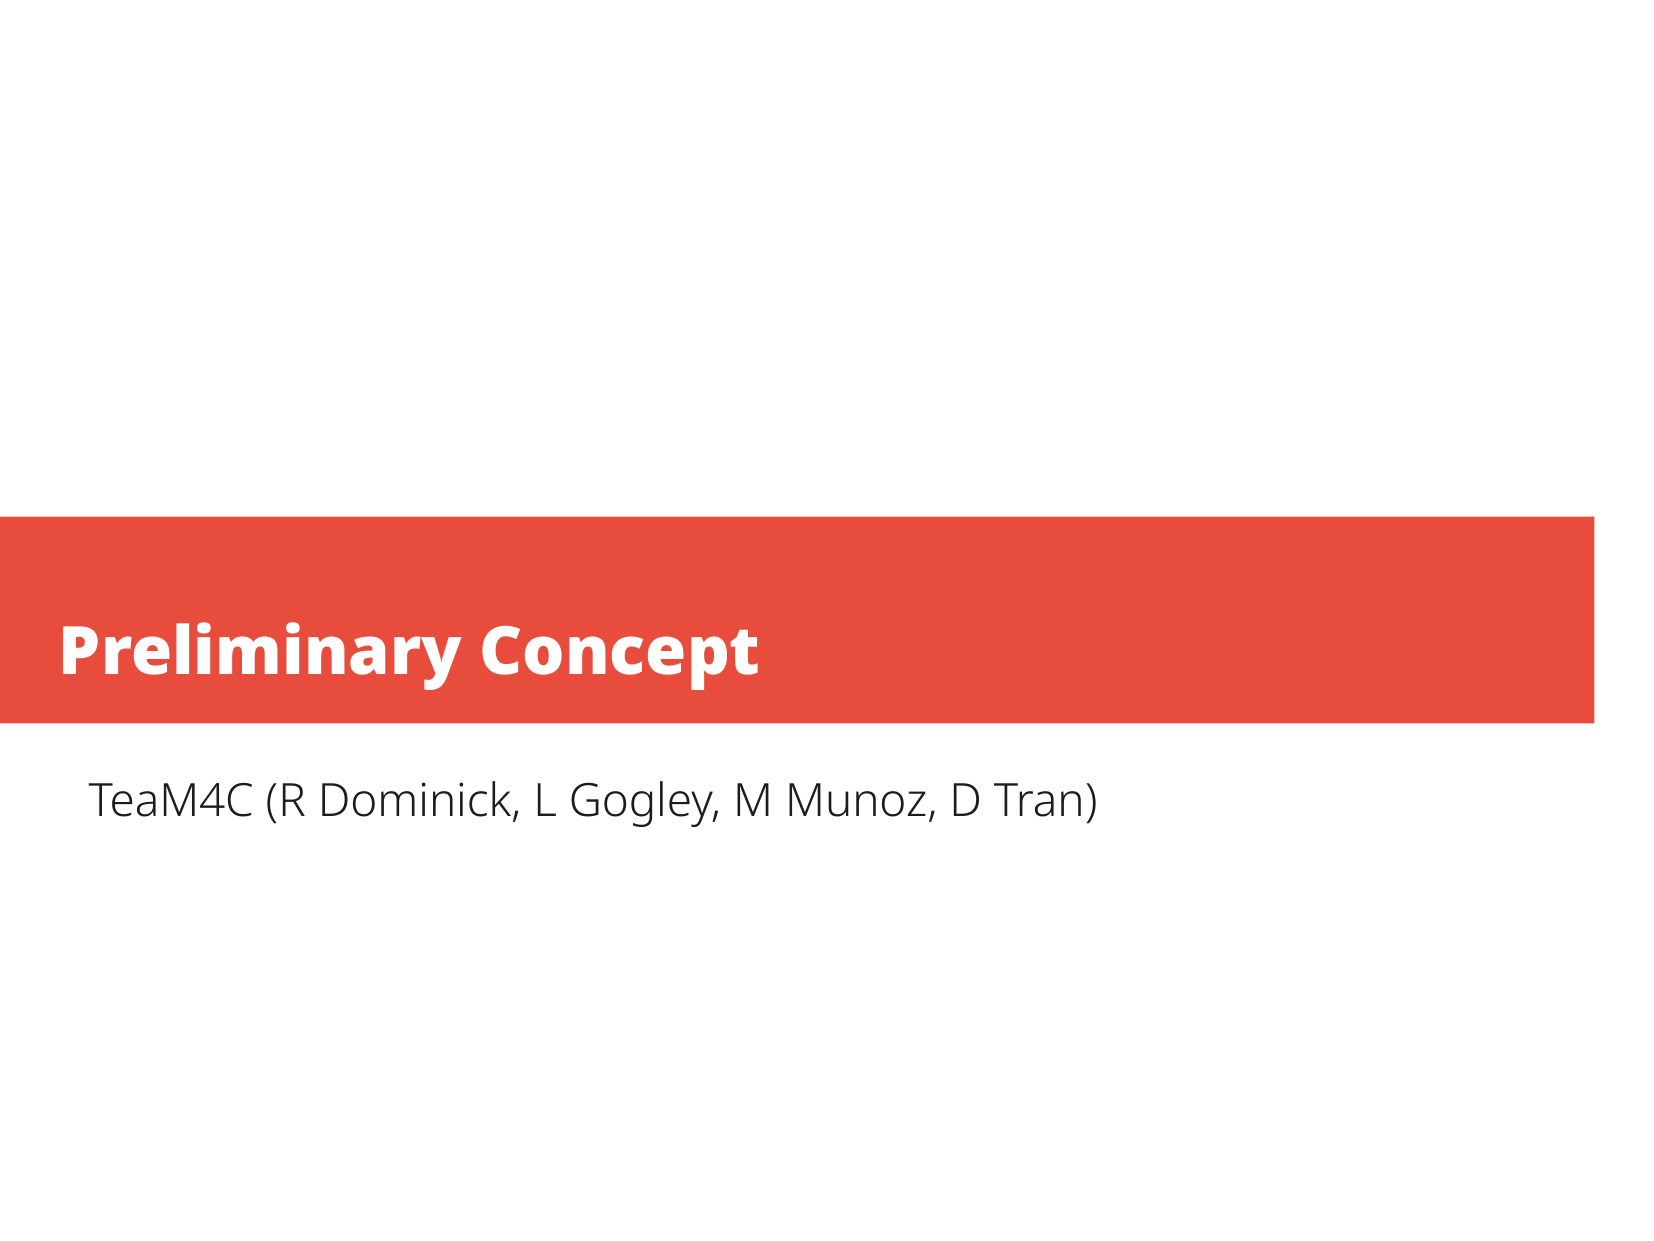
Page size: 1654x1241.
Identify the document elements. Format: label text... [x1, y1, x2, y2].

title Preliminary Concept [59, 546, 1595, 694]
subtitle TeaM4C (R Dominick, L Gogley, M Munoz, D Tran) [88, 767, 1595, 1182]
